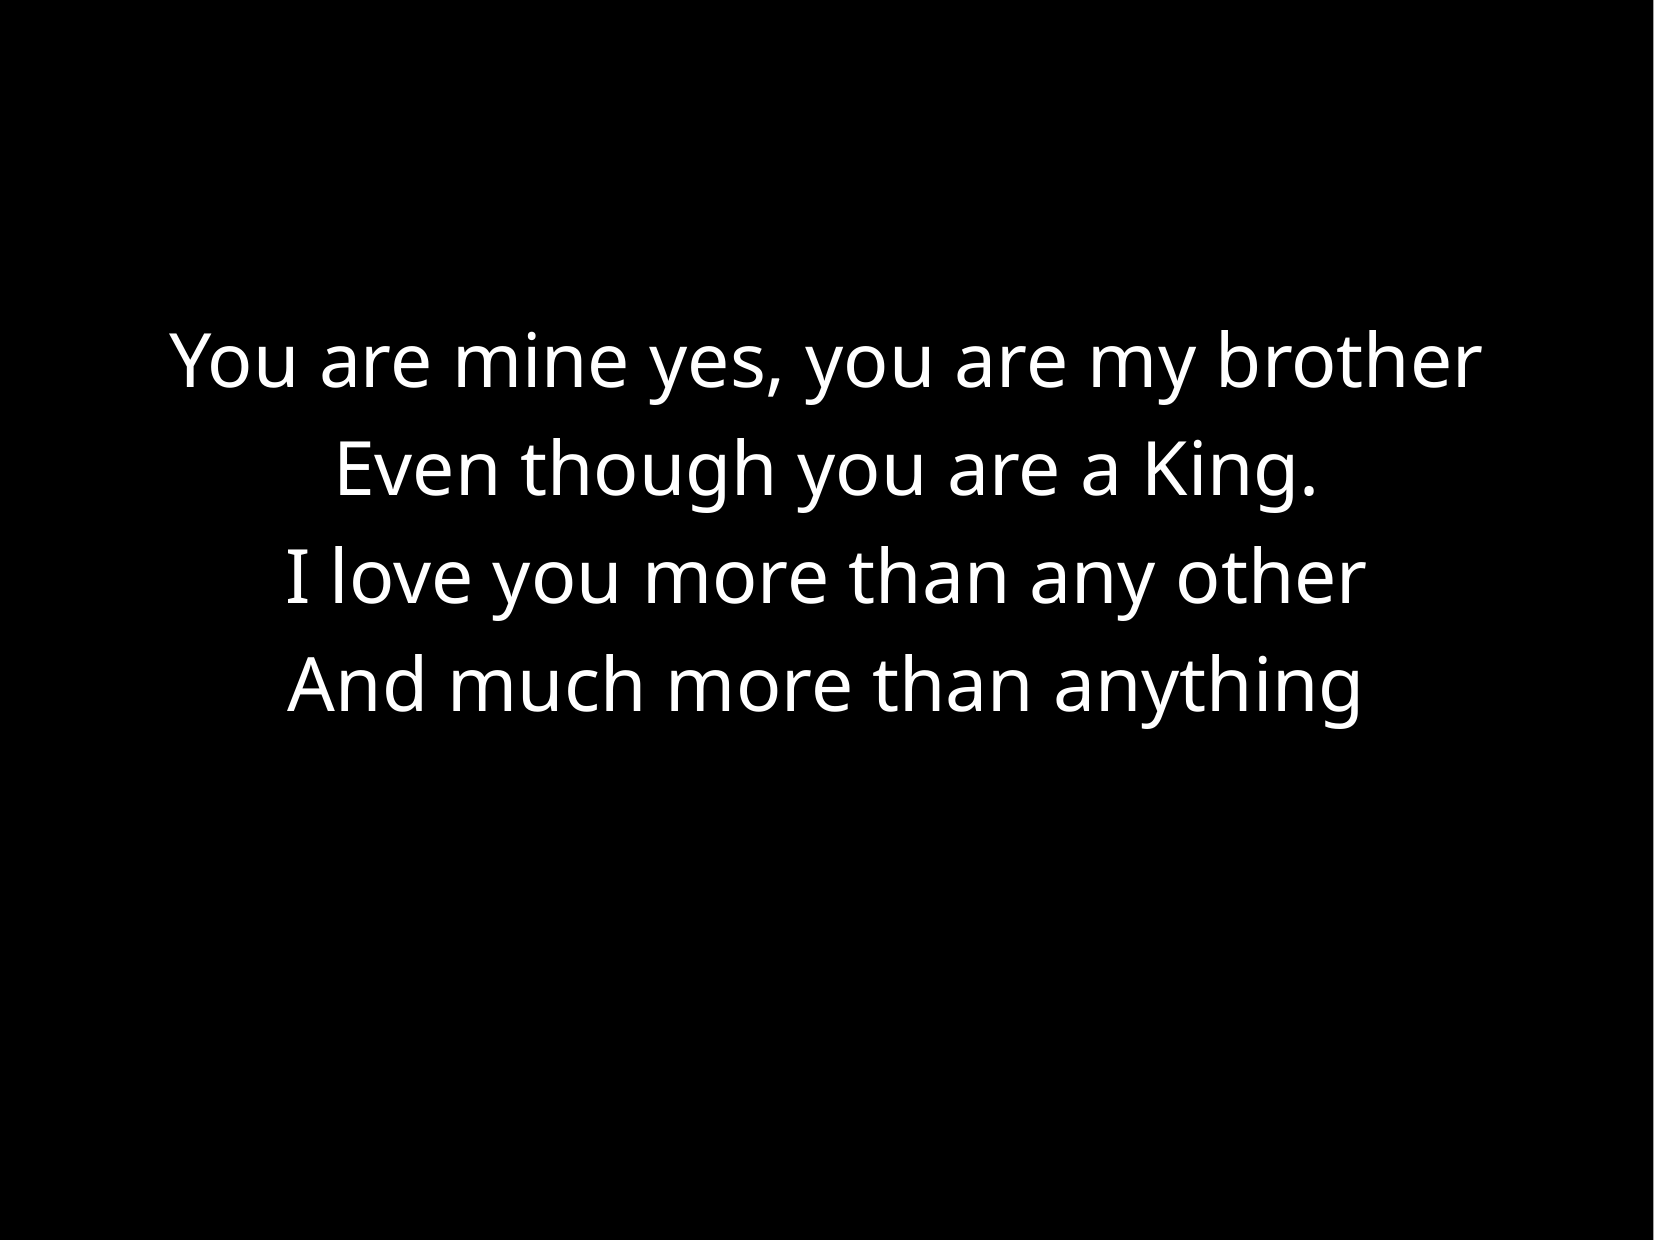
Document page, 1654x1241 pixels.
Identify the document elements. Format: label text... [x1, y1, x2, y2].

list You are mine yes, you are my brother Even though you are a King. I love you more than any other And much more than anything [0, 307, 1654, 1027]
